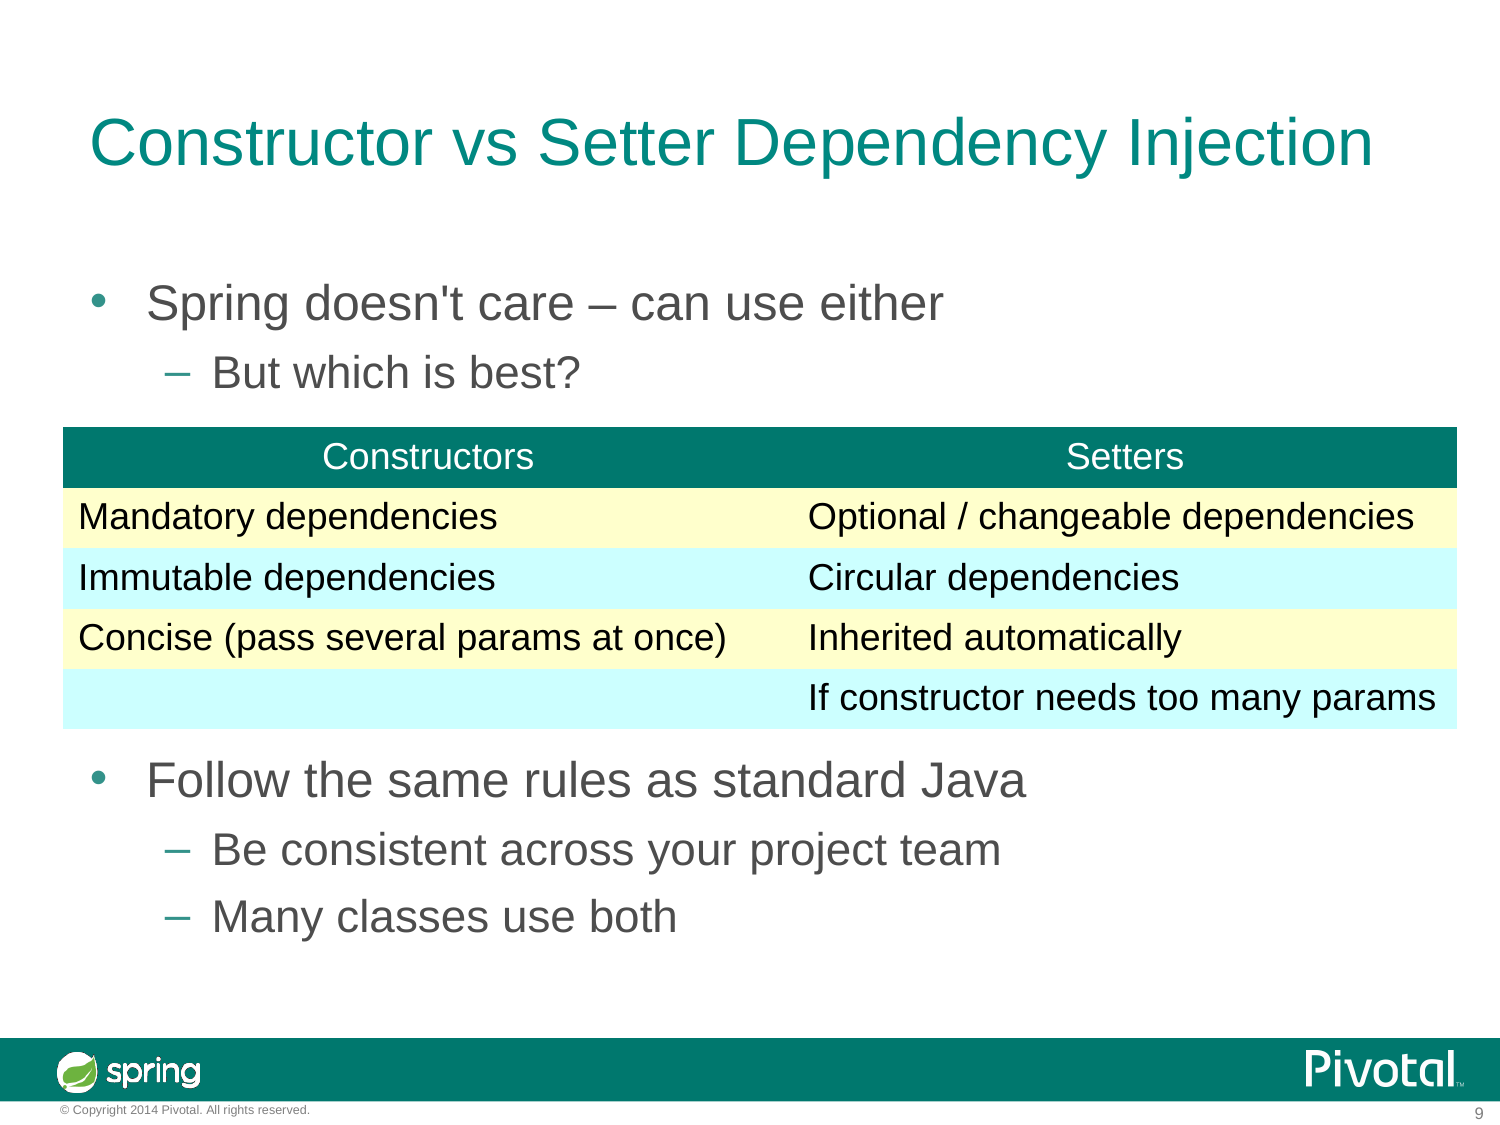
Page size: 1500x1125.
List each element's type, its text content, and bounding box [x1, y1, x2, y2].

title Constructor vs Setter Dependency Injection [75, 45, 1426, 233]
table_header Constructors [63, 427, 793, 488]
list Spring doesn't care – can use either But which is best? Follow the same rules as standard Java Be consistent across your project team Many classes use both [75, 262, 1426, 427]
table_cell Inherited automatically [793, 609, 1457, 669]
list Spring doesn't care – can use either But which is best? Follow the same rules as standard Java Be consistent across your project team Many classes use both [75, 729, 1426, 1005]
table_cell Concise (pass several params at once) [63, 609, 793, 669]
table_cell Optional / changeable dependencies [793, 488, 1457, 548]
table_cell Circular dependencies [793, 548, 1457, 609]
table_cell Immutable dependencies [63, 548, 793, 609]
picture [1306, 1050, 1464, 1087]
table_cell Mandatory dependencies [63, 488, 793, 548]
table_cell If constructor needs too many params [793, 669, 1457, 729]
table_cell [63, 669, 793, 729]
table_header Setters [793, 427, 1457, 488]
picture [32, 1041, 210, 1103]
